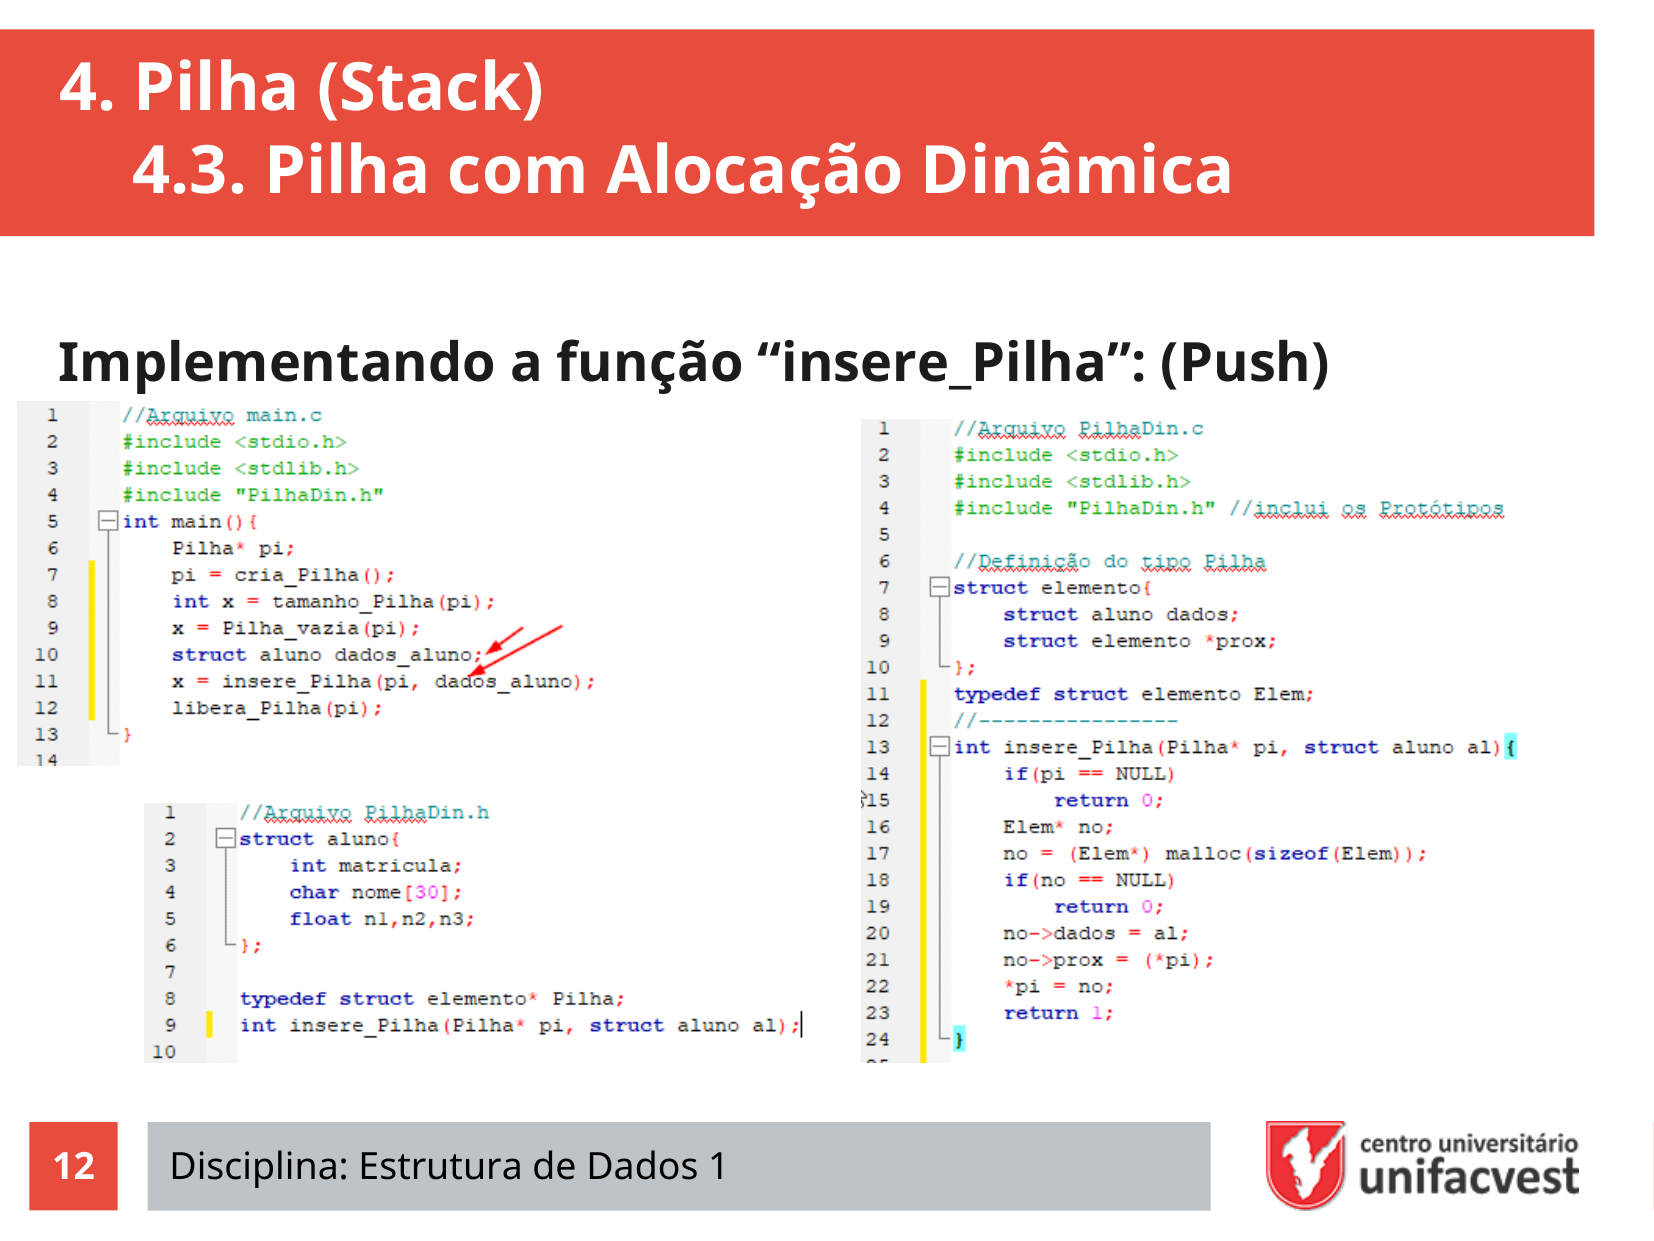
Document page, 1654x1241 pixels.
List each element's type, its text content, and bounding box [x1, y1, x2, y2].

list Implementando a função “insere_Pilha”: (Push) [59, 324, 1566, 1093]
picture [1266, 1121, 1579, 1211]
title 4. Pilha (Stack) 4.3. Pilha com Alocação Dinâmica [59, 59, 1595, 207]
text_box [1238, 1120, 1654, 1212]
picture [861, 419, 1536, 1063]
picture [144, 803, 815, 1063]
picture [17, 401, 615, 766]
text_box Disciplina: Estrutura de Dados 1 [154, 1132, 1205, 1196]
